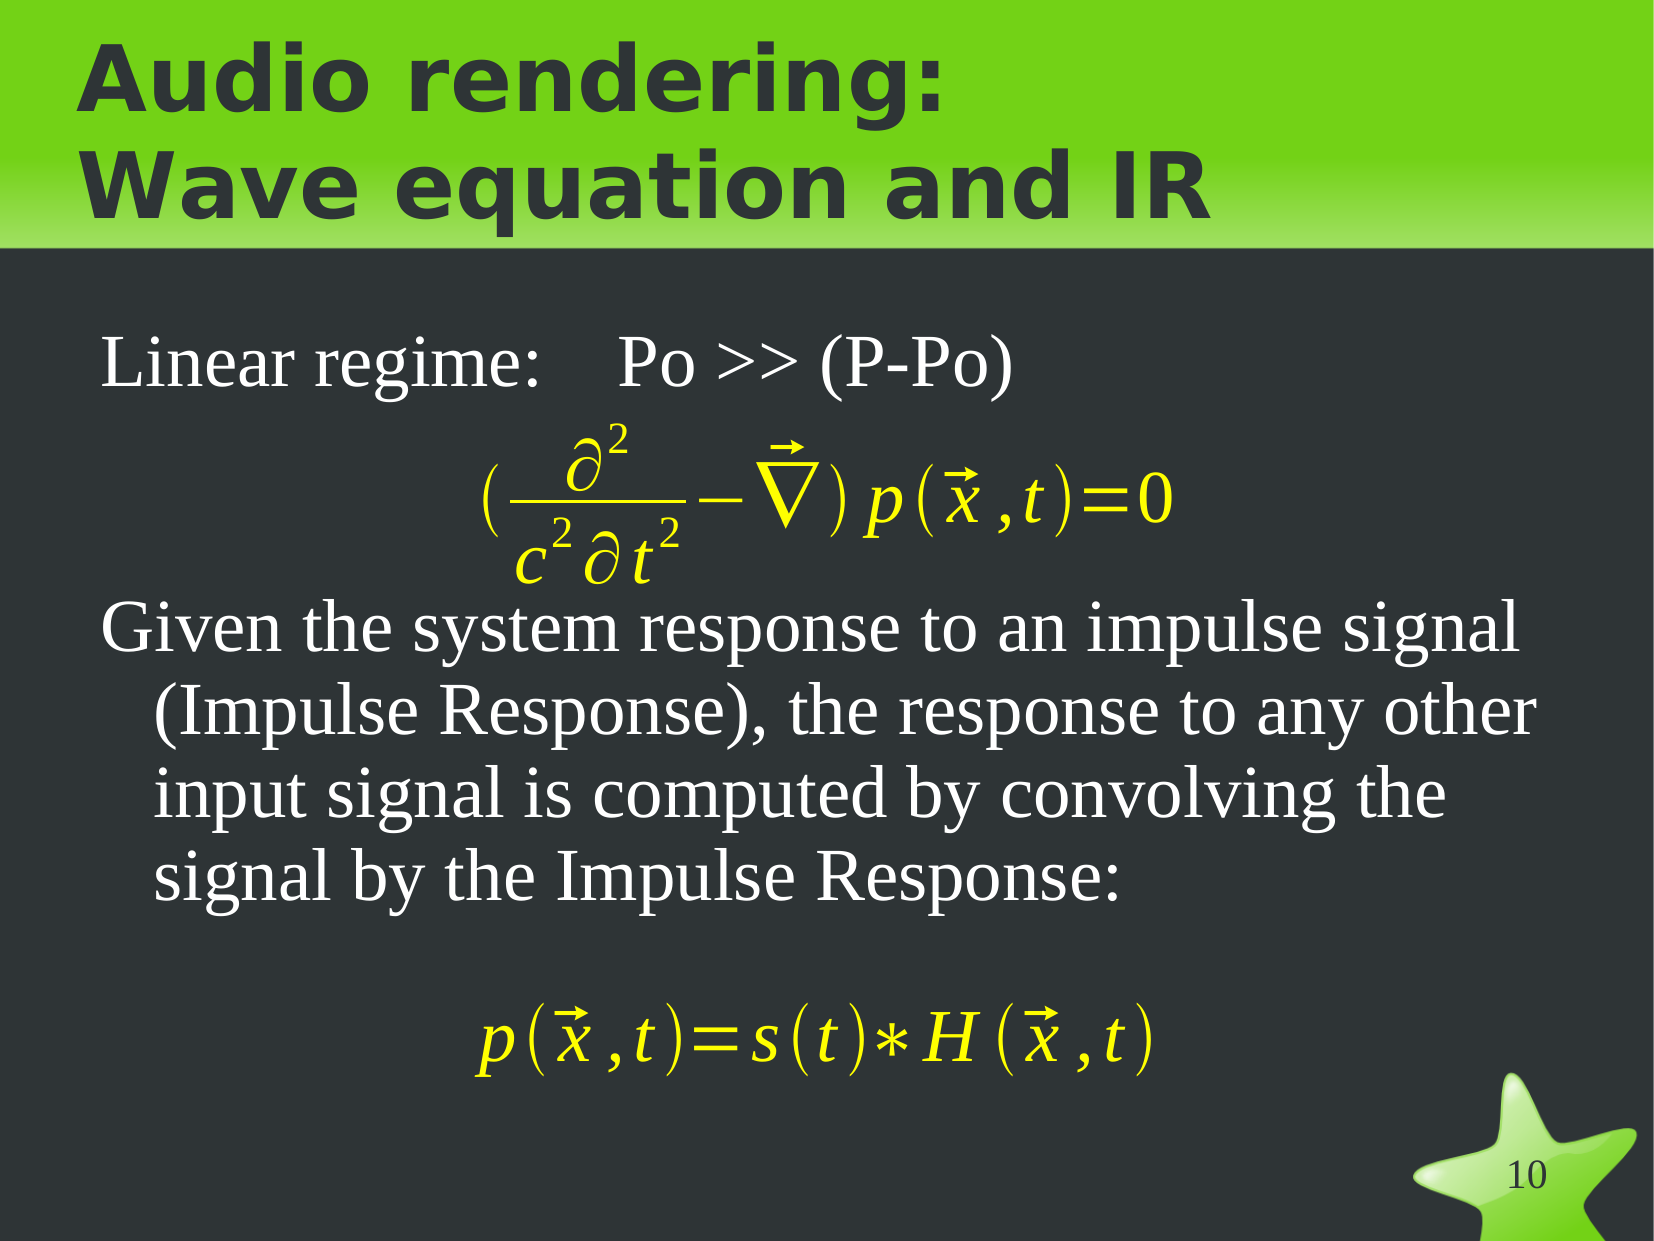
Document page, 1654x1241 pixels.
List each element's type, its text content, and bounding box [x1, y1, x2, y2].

chart [472, 413, 1182, 601]
picture [0, 0, 1654, 1241]
list Linear regime: Po >> (P-Po) Given the system response to an impulse signal (Impulse Response), the response to any other input signal is computed by convolving the signal by the Impulse Response: [82, 319, 1571, 1124]
title Audio rendering: Wave equation and IR [76, 25, 1565, 240]
chart [460, 995, 1163, 1081]
